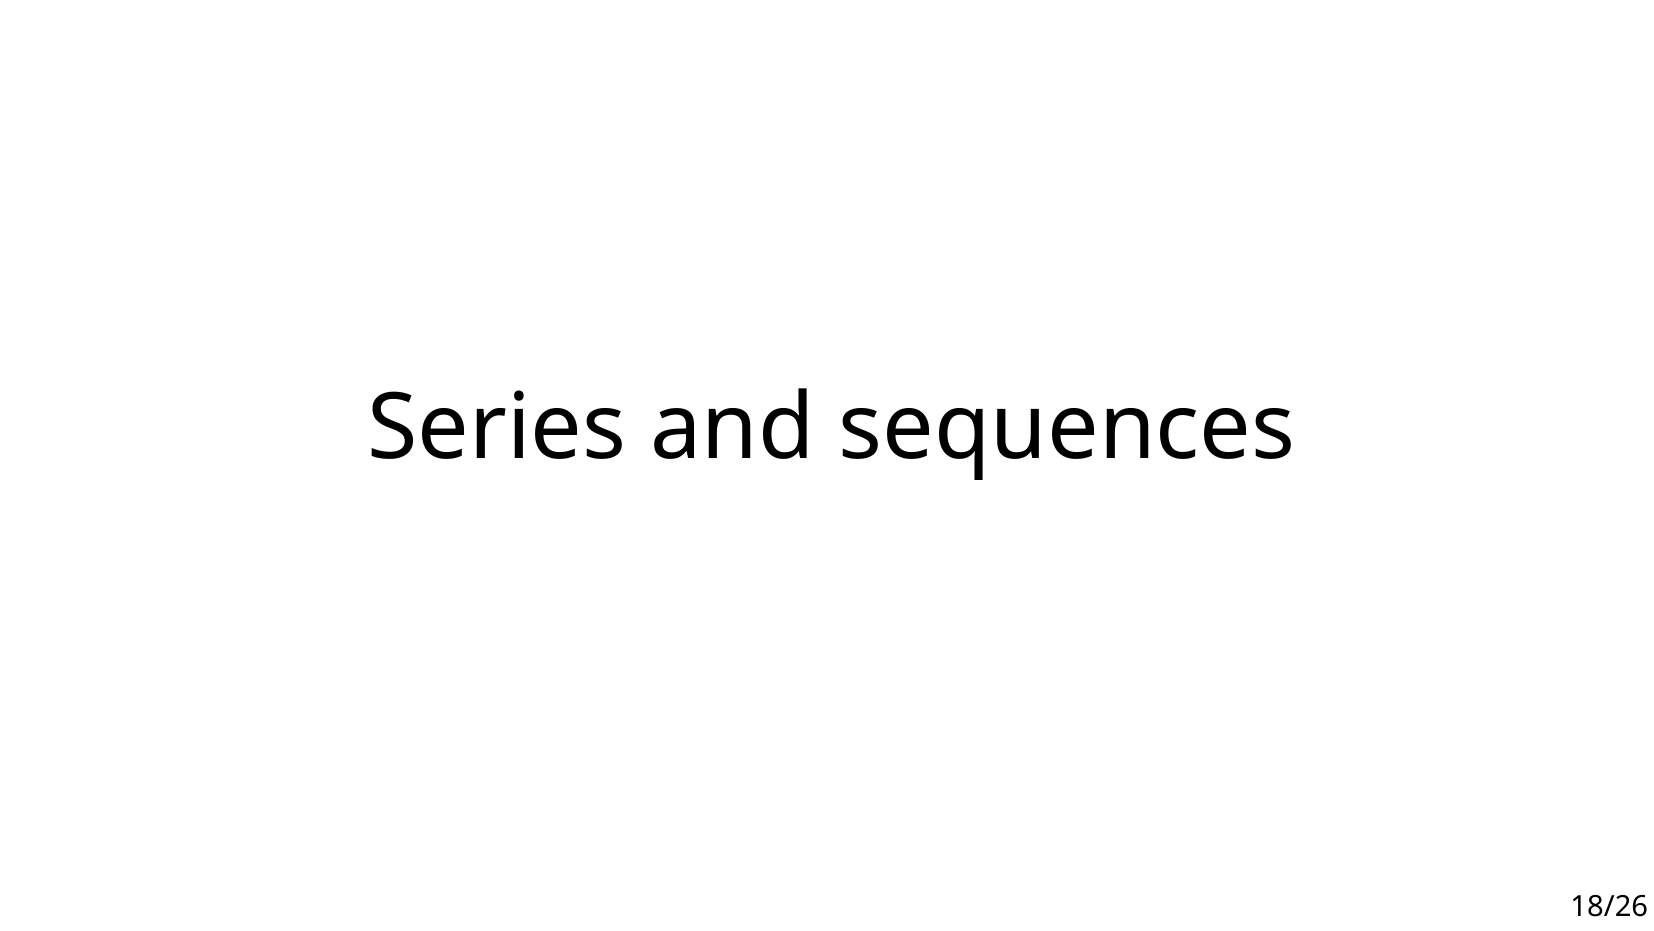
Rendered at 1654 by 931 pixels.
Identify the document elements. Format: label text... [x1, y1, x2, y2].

title Series and sequences [87, 345, 1576, 501]
